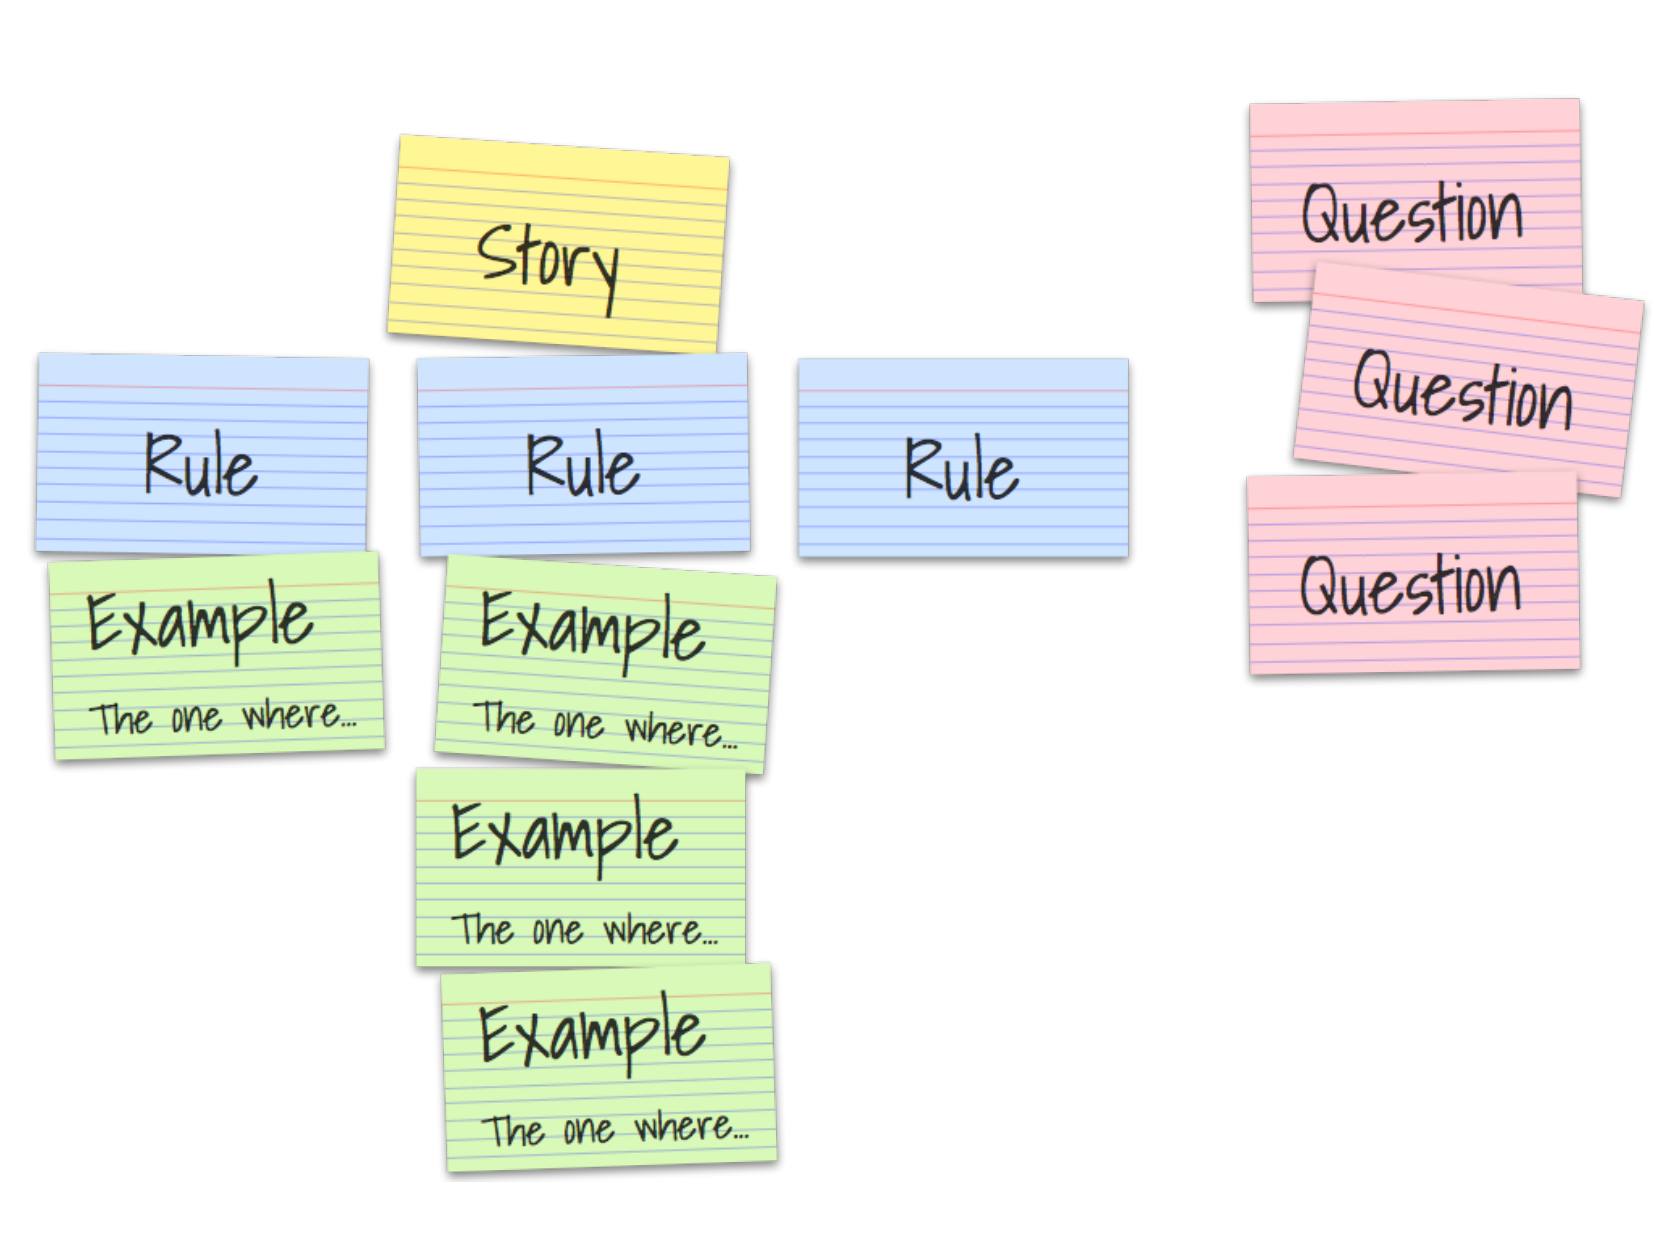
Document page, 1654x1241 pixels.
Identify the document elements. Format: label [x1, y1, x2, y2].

picture [27, 94, 1654, 1182]
